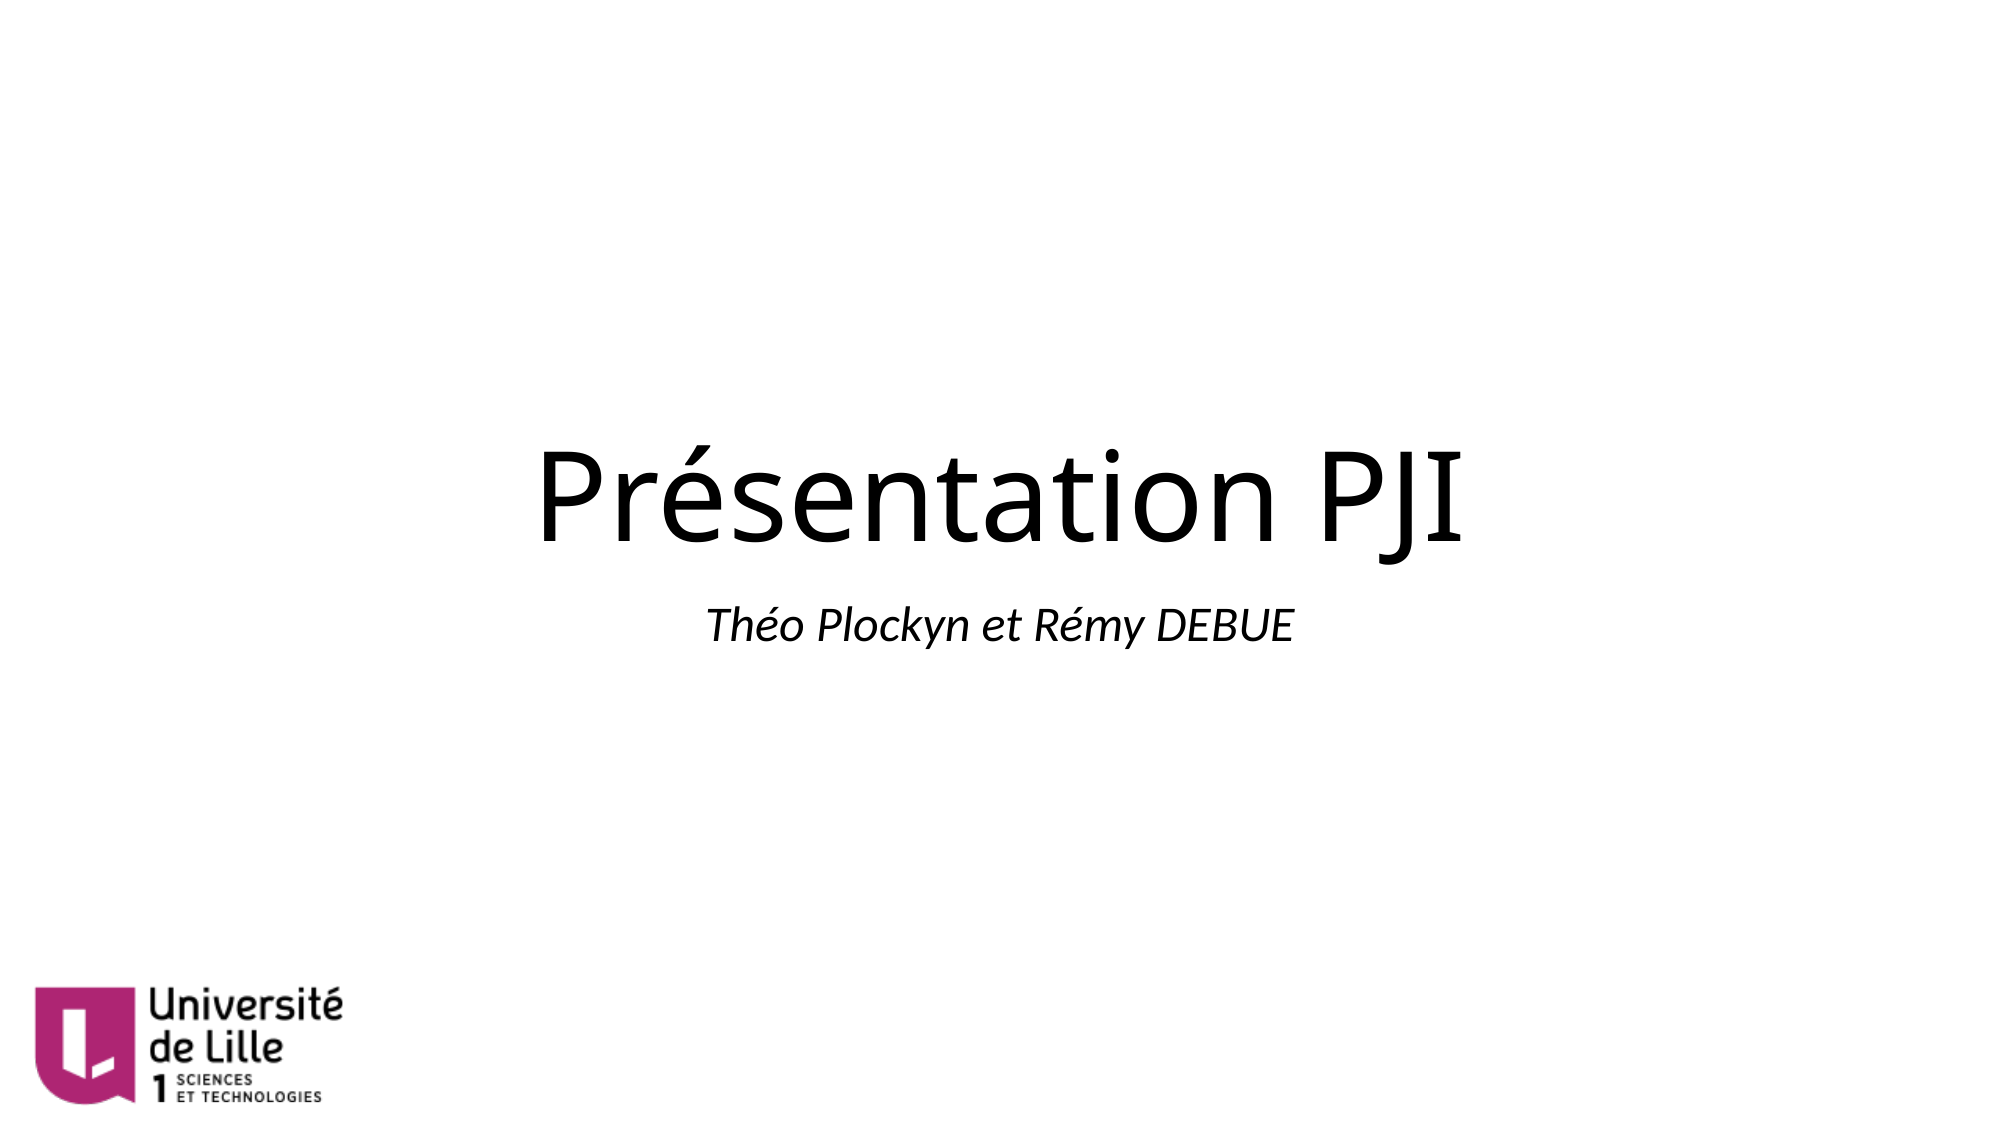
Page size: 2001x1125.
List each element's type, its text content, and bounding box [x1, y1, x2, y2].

title Présentation PJI [249, 184, 1750, 576]
subtitle Théo Plockyn et Rémy DEBUE [249, 590, 1750, 863]
